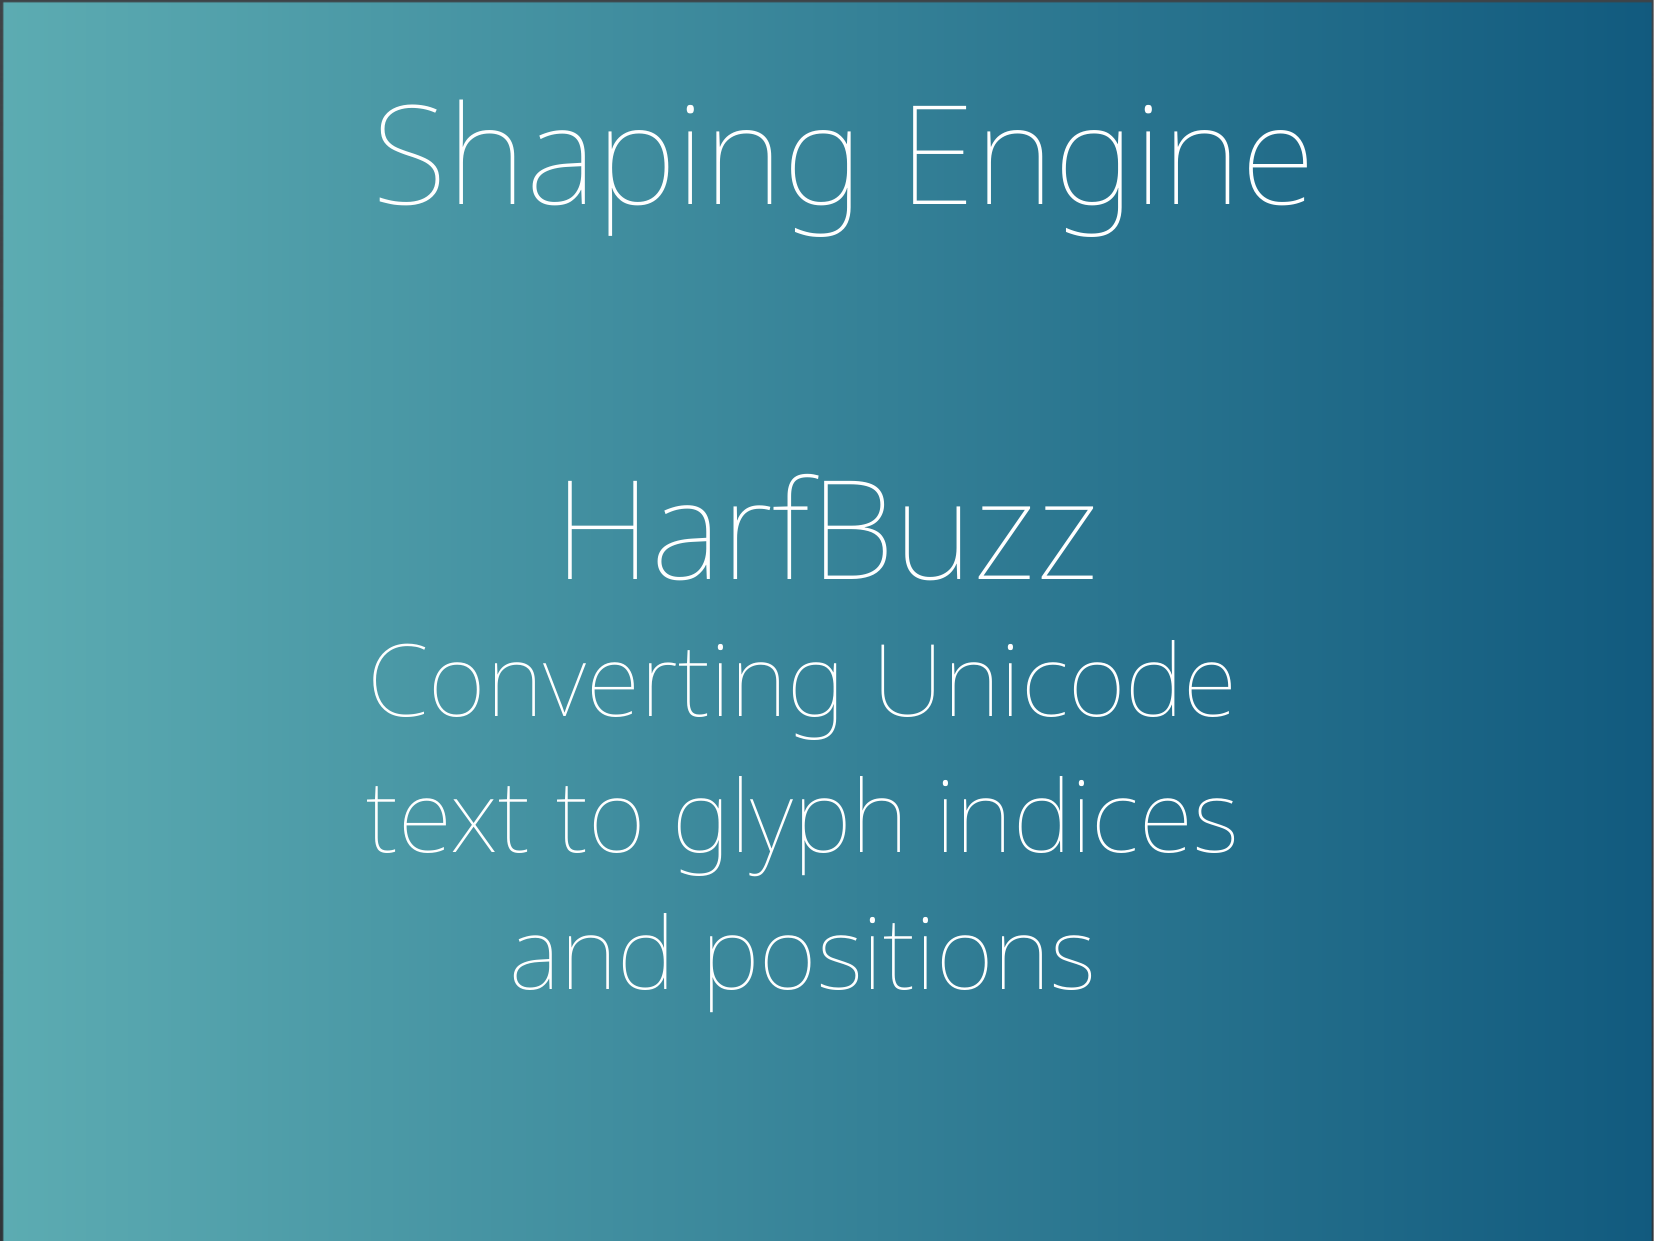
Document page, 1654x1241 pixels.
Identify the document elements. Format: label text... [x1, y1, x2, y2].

text_box Converting Unicode text to glyph indices and positions [271, 602, 1335, 939]
picture [0, 0, 1654, 1241]
text_box Shaping Engine HarfBuzz [82, 23, 1571, 467]
